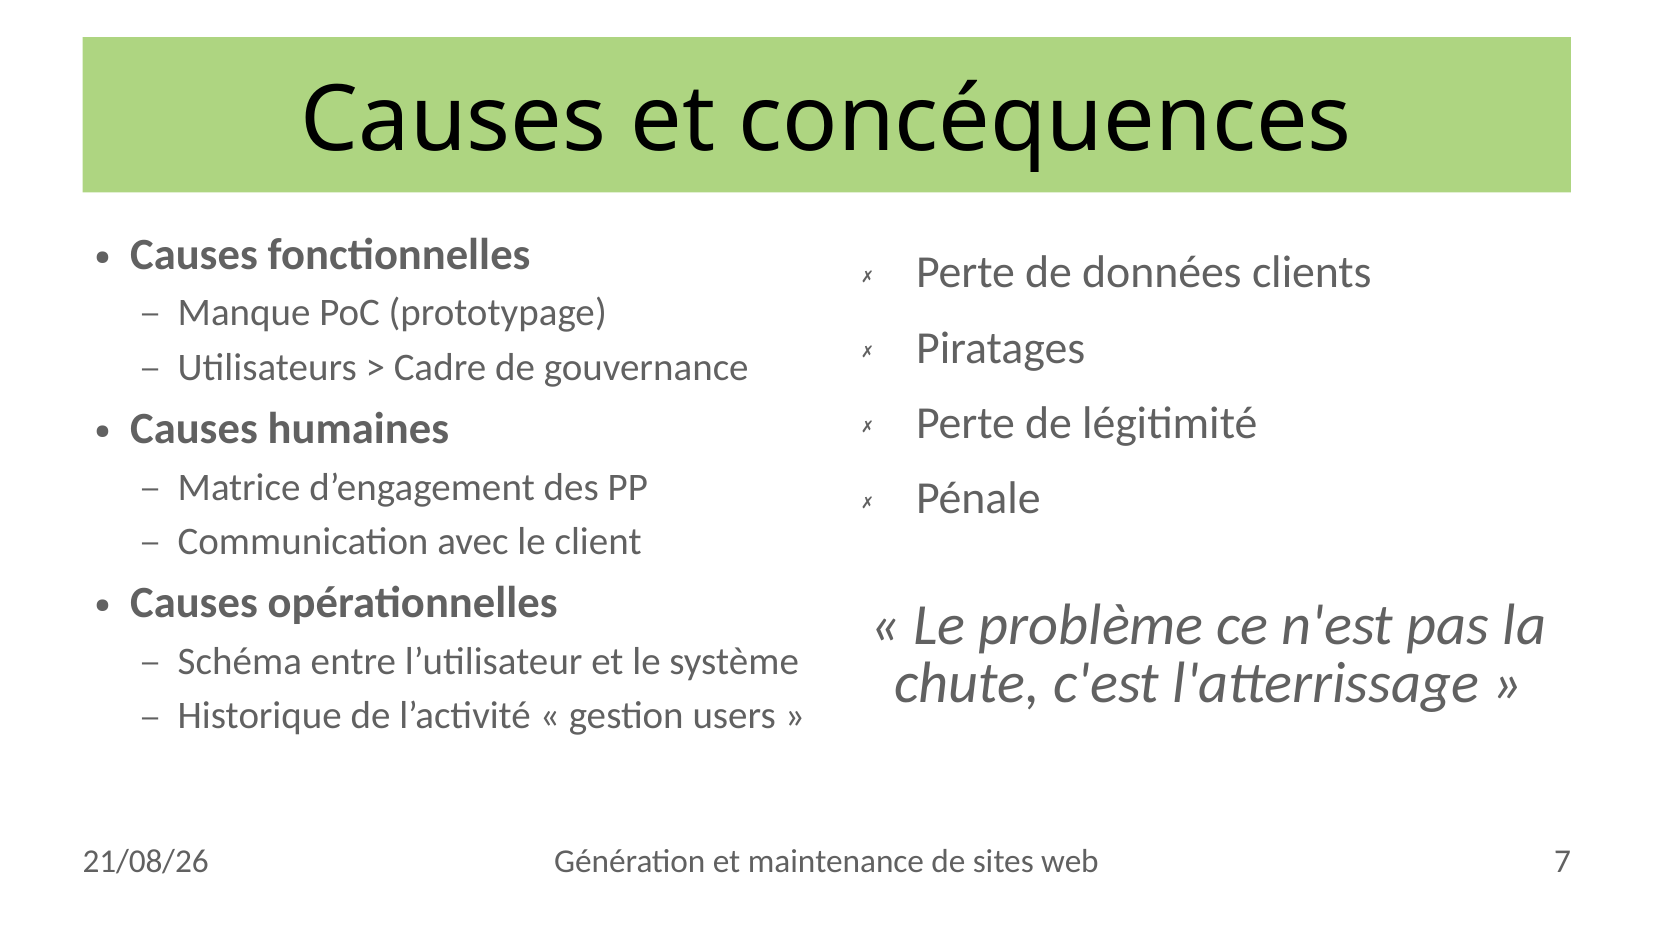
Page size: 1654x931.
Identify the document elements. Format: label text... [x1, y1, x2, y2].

list Perte de données clients Piratages Perte de légitimité Pénale [845, 217, 1572, 561]
list « Le problème ce n'est pas la chute, c'est l'atterrissage » [845, 561, 1572, 757]
list Causes fonctionnelles Manque PoC (prototypage) Utilisateurs > Cadre de gouvernance Causes humaines Matrice d’engagement des PP Communication avec le client Causes opérationnelles Schéma entre l’utilisateur et le système Historique de l’activité « gestion users » [82, 217, 809, 758]
title Causes et concéquences [82, 37, 1571, 193]
